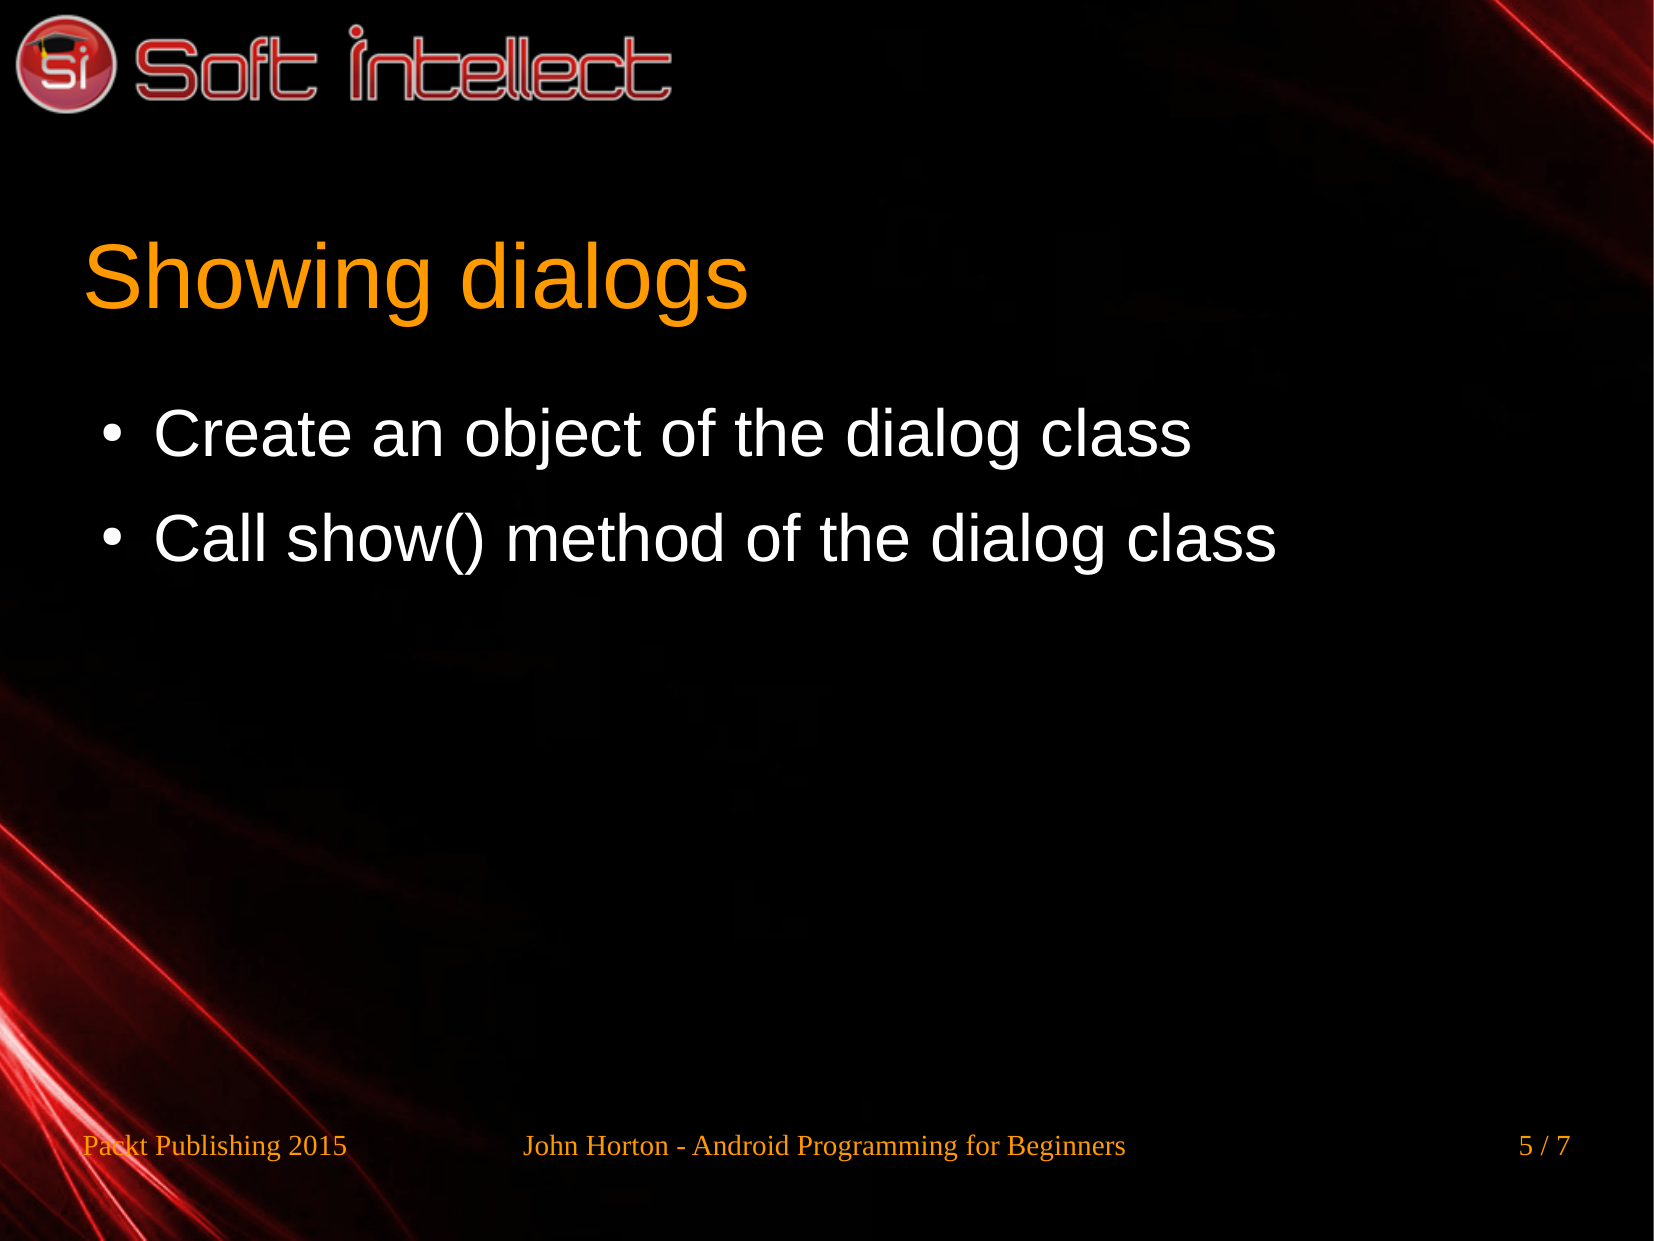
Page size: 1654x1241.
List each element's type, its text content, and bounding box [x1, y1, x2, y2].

title Showing dialogs [82, 173, 1571, 381]
list Create an object of the dialog class Call show() method of the dialog class [82, 396, 1571, 1116]
picture [0, 0, 1654, 1241]
